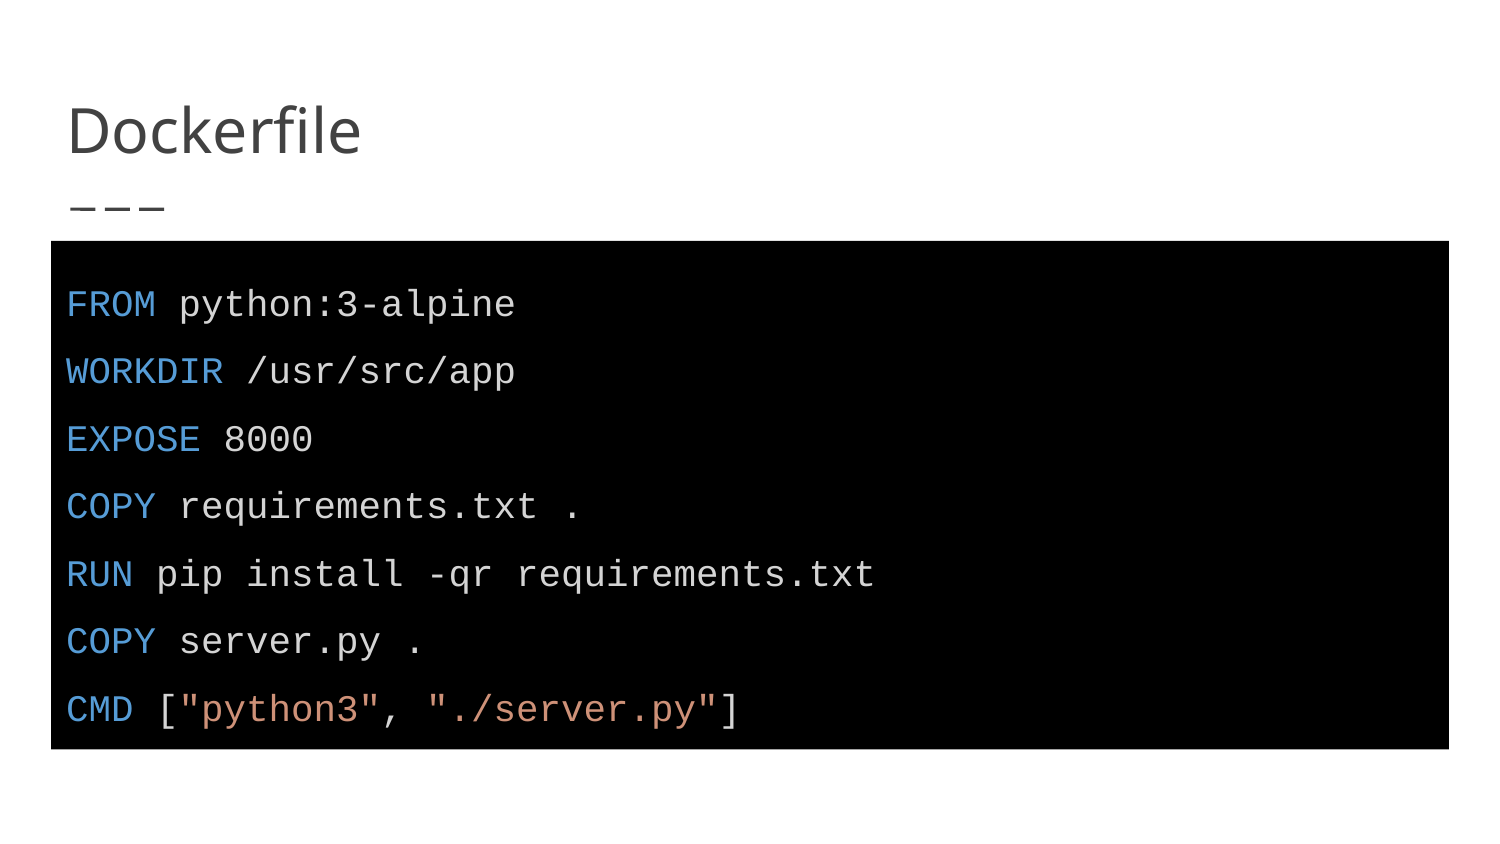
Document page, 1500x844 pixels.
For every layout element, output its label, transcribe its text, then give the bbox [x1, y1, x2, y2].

title Dockerfile [51, 61, 1449, 182]
list FROM python:3-alpine WORKDIR /usr/src/app EXPOSE 8000 COPY requirements.txt . RUN pip install -qr requirements.txt COPY server.py . CMD ["python3", "./server.py"] [51, 240, 1449, 750]
